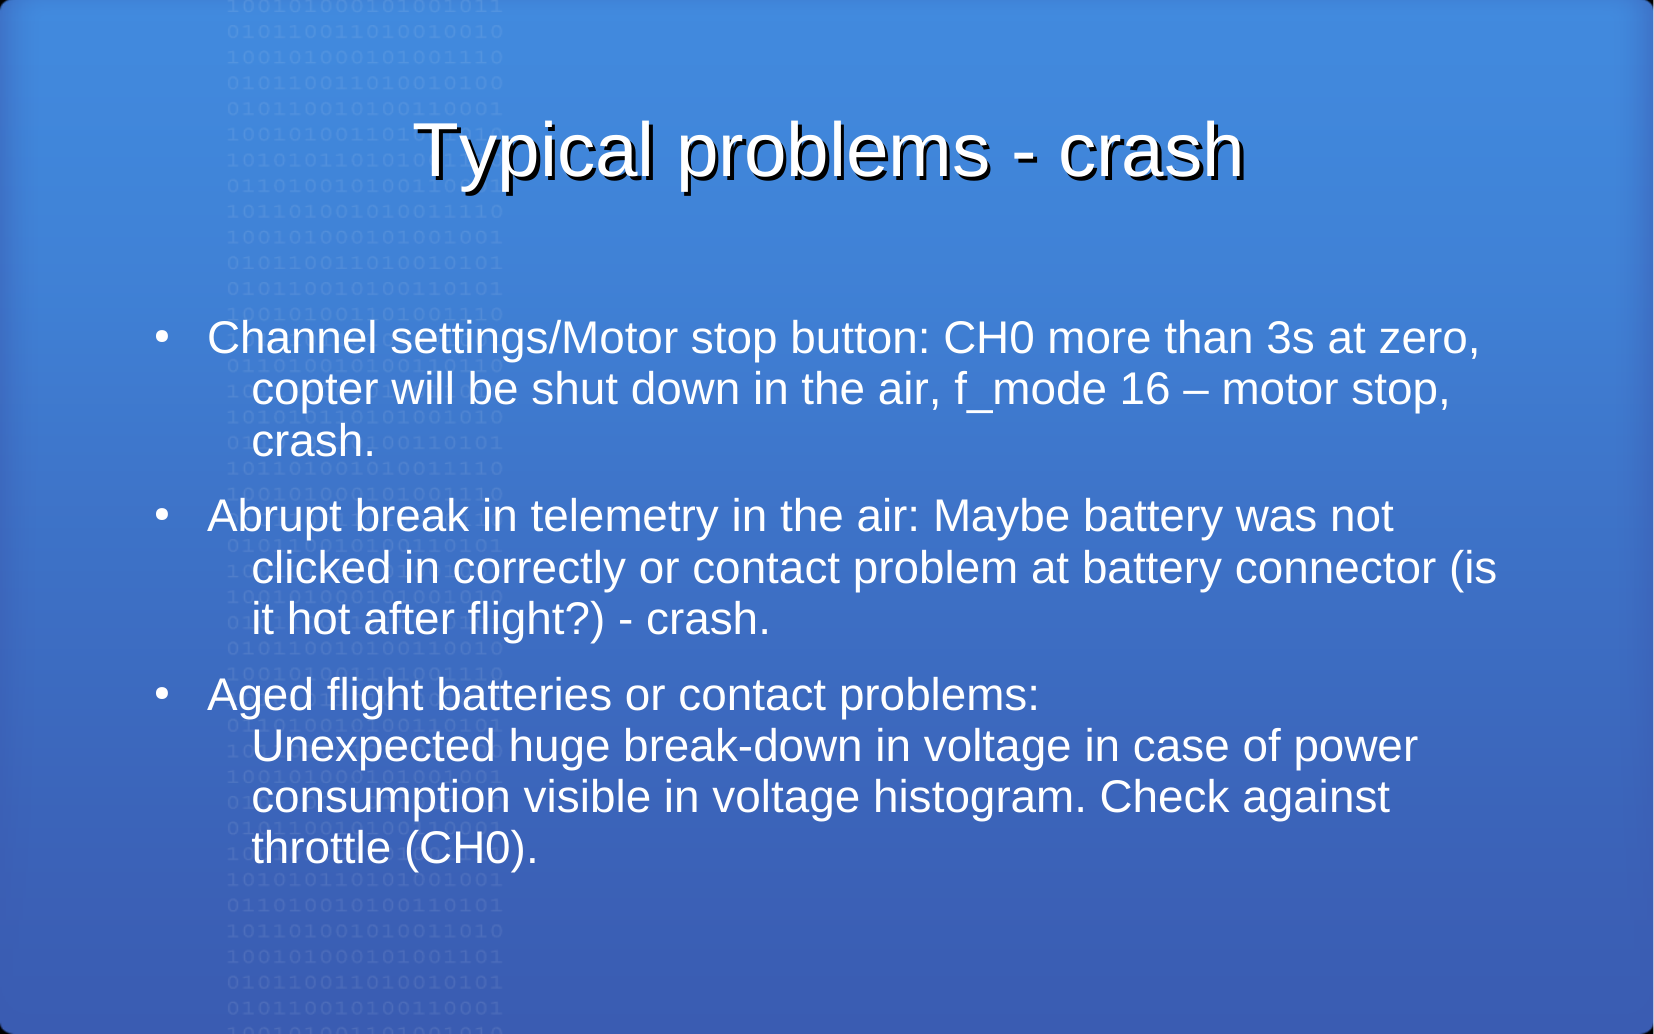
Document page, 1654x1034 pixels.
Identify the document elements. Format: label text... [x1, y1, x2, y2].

list Channel settings/Motor stop button: CH0 more than 3s at zero, copter will be shut down in the air, f_mode 16 – motor stop, crash. Abrupt break in telemetry in the air: Maybe battery was not clicked in correctly or contact problem at battery connector (is it hot after flight?) - crash. Aged flight batteries or contact problems: Unexpected huge break-down in voltage in case of power consumption visible in voltage histogram. Check against throttle (CH0). [121, 236, 1534, 950]
picture [0, 0, 1654, 1034]
title Typical problems - crash [123, 63, 1536, 237]
